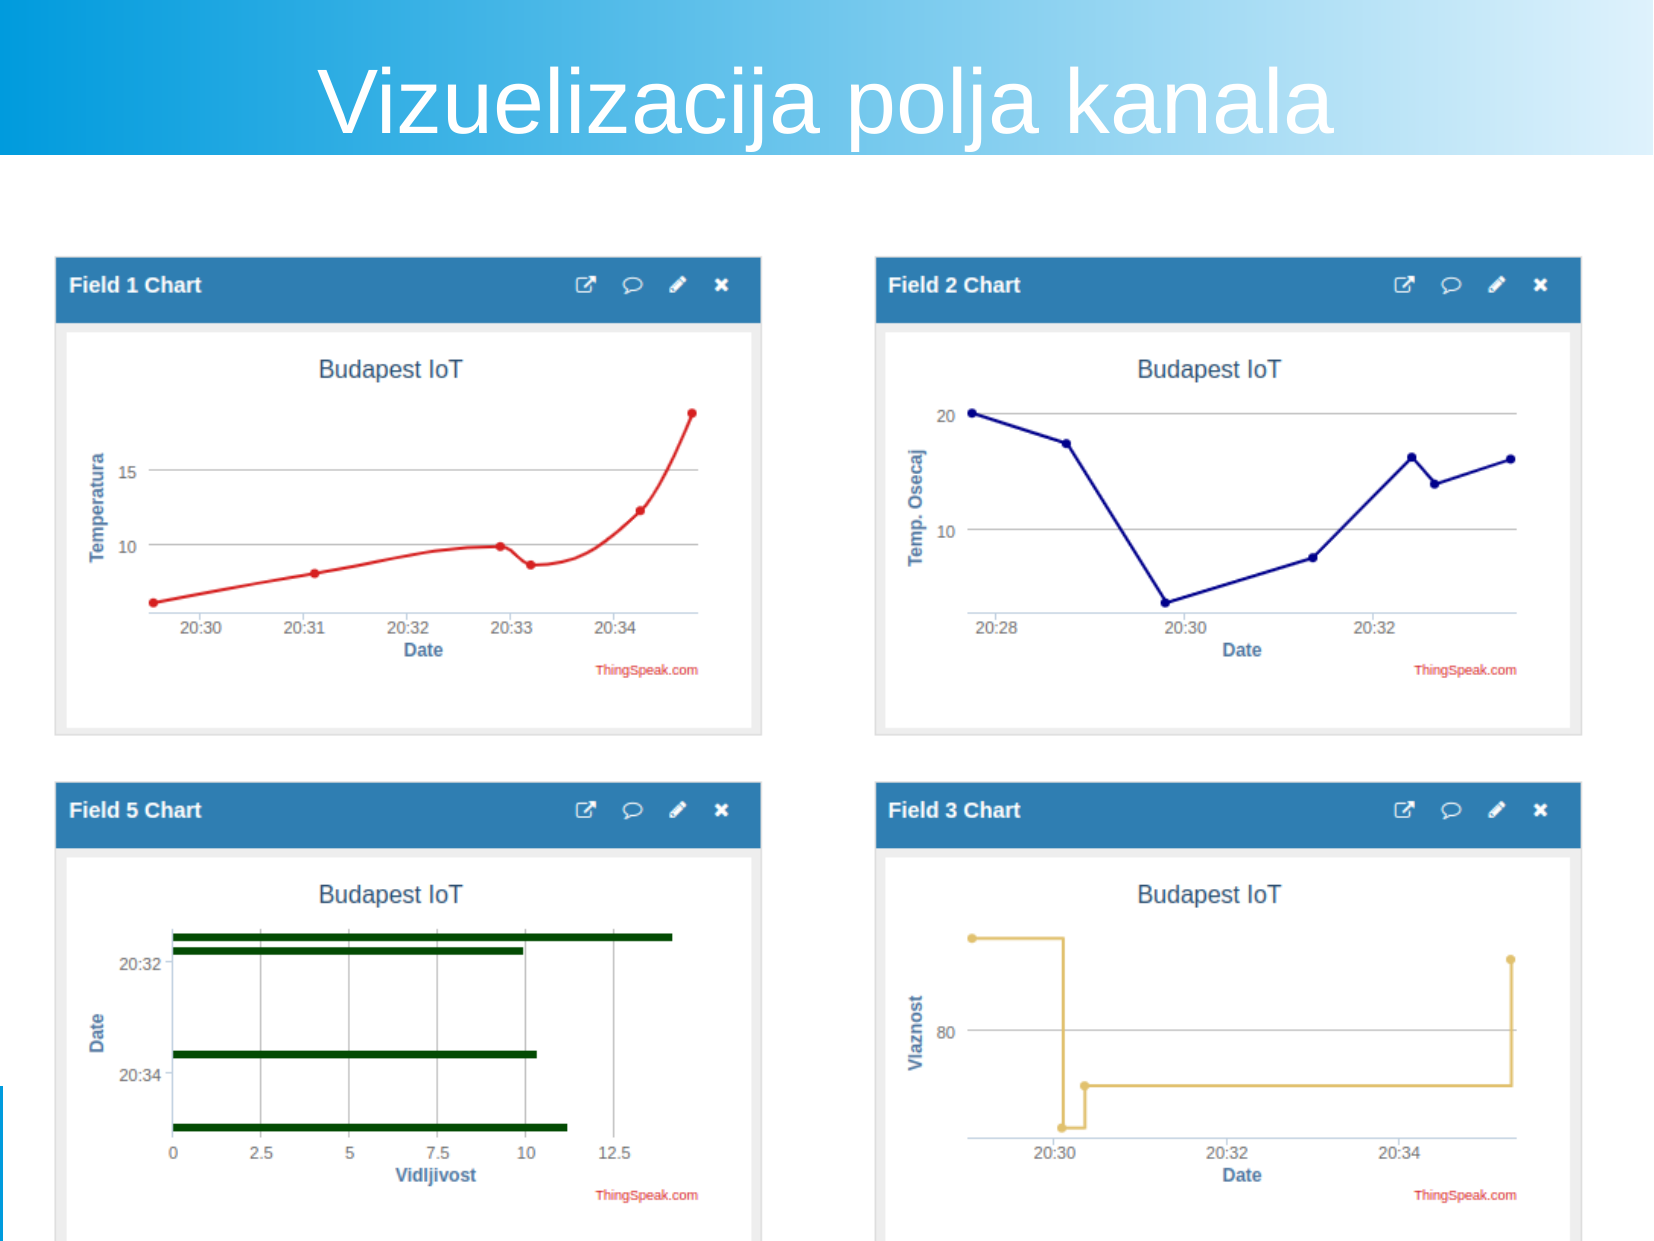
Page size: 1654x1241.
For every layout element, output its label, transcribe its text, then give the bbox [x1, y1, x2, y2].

picture [3, 232, 1654, 1241]
title Vizuelizacija polja kanala [82, 49, 1571, 155]
